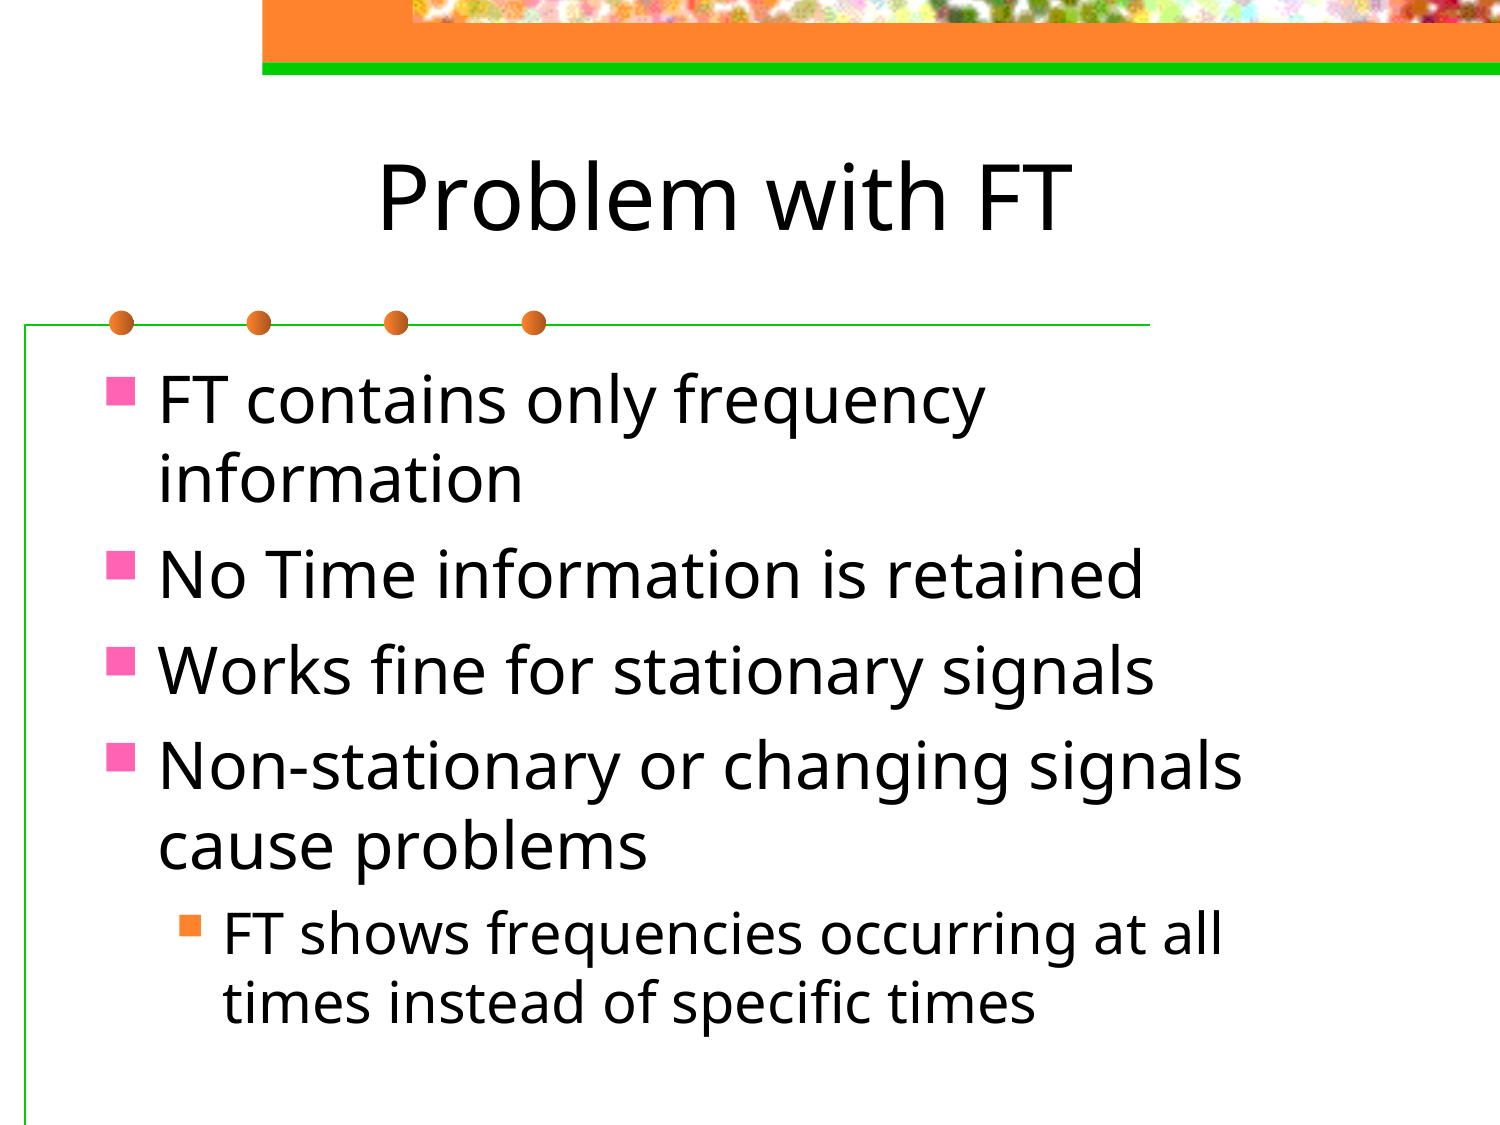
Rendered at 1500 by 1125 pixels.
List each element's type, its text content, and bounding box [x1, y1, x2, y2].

list FT contains only frequency information No Time information is retained Works fine for stationary signals Non-stationary or changing signals cause problems FT shows frequencies occurring at all times instead of specific times [87, 350, 1363, 1026]
picture [412, 0, 1500, 23]
title Problem with FT [87, 99, 1363, 288]
